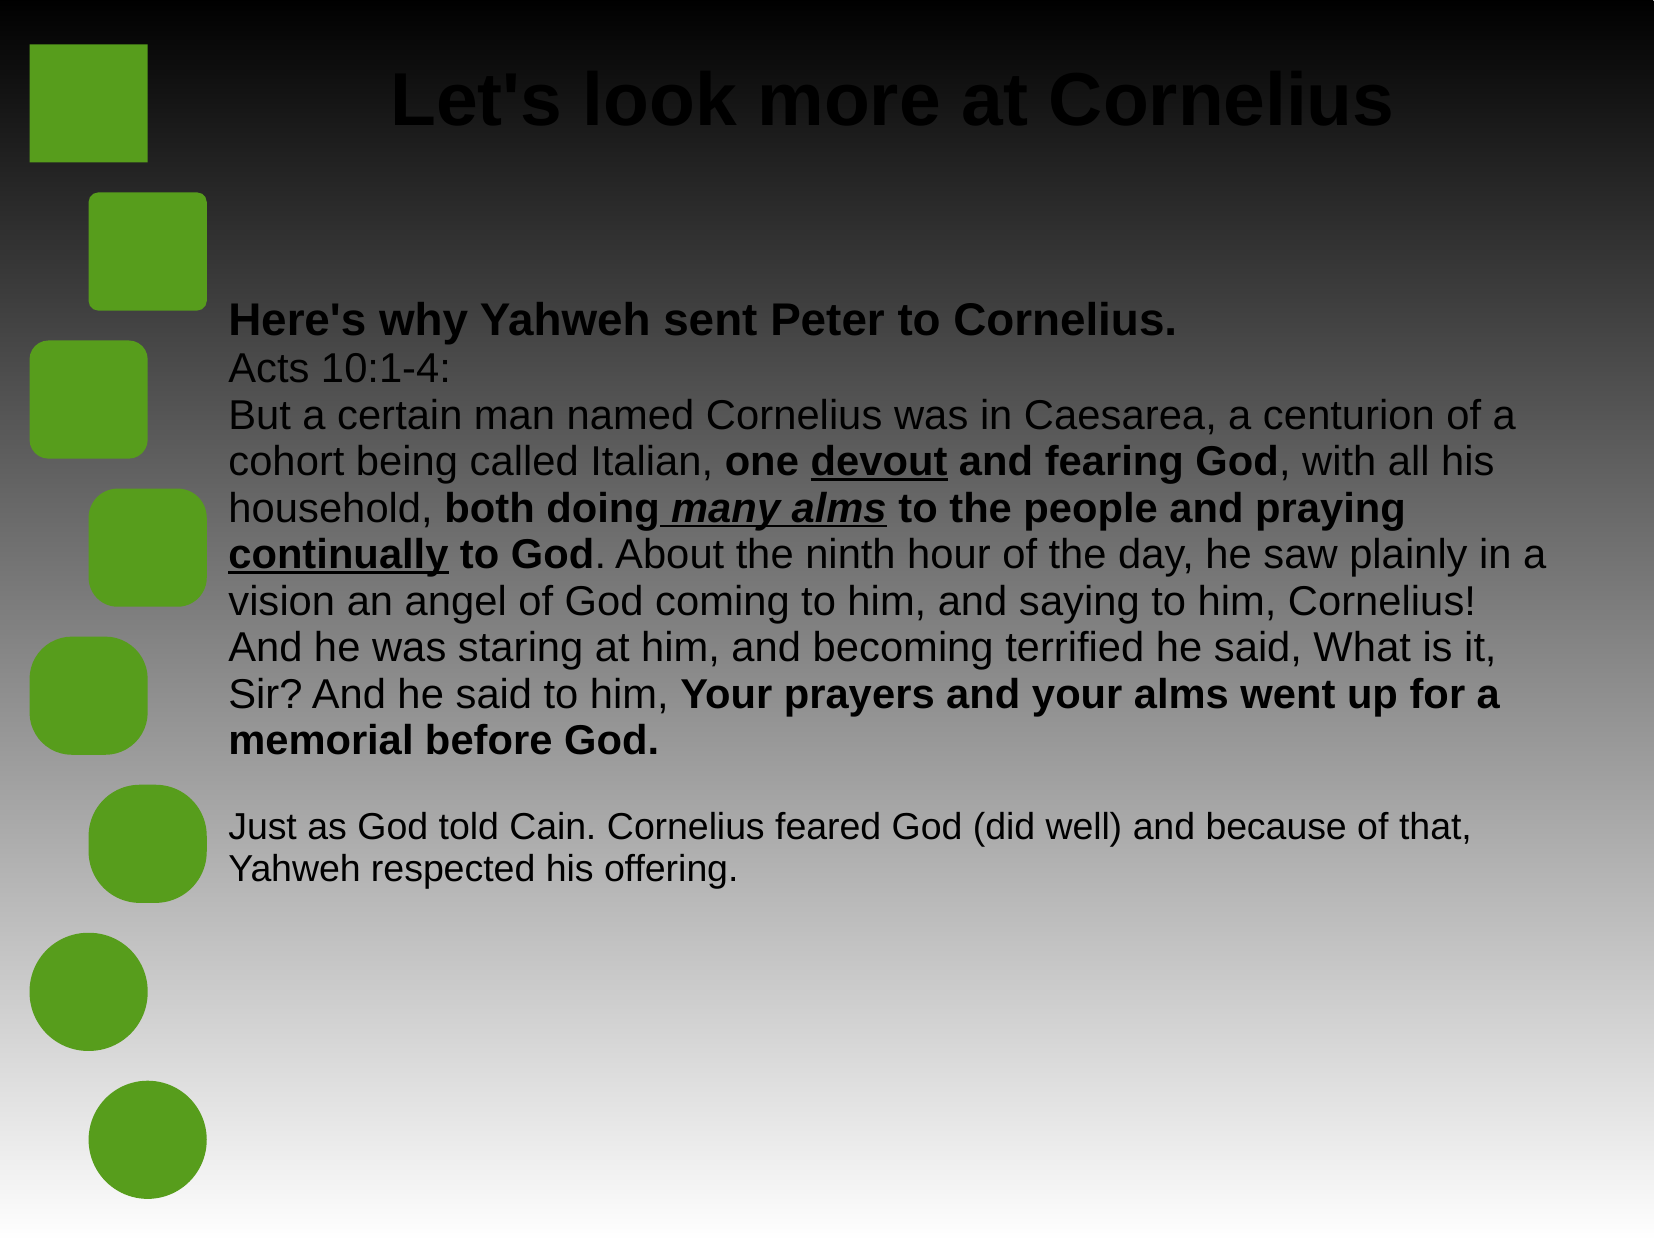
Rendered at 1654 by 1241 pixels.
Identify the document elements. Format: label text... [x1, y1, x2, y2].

title Let's look more at Cornelius [214, 49, 1571, 236]
list Here's why Yahweh sent Peter to Cornelius. Acts 10:1-4: But a certain man named Cornelius was in Caesarea, a centurion of a cohort being called Italian, one devout and fearing God, with all his household, both doing many alms to the people and praying continually to God. About the ninth hour of the day, he saw plainly in a vision an angel of God coming to him, and saying to him, Cornelius! And he was staring at him, and becoming terrified he said, What is it, Sir? And he said to him, Your prayers and your alms went up for a memorial before God. Just as God told Cain. Cornelius feared God (did well) and because of that, Yahweh respected his offering. [213, 286, 1570, 1192]
